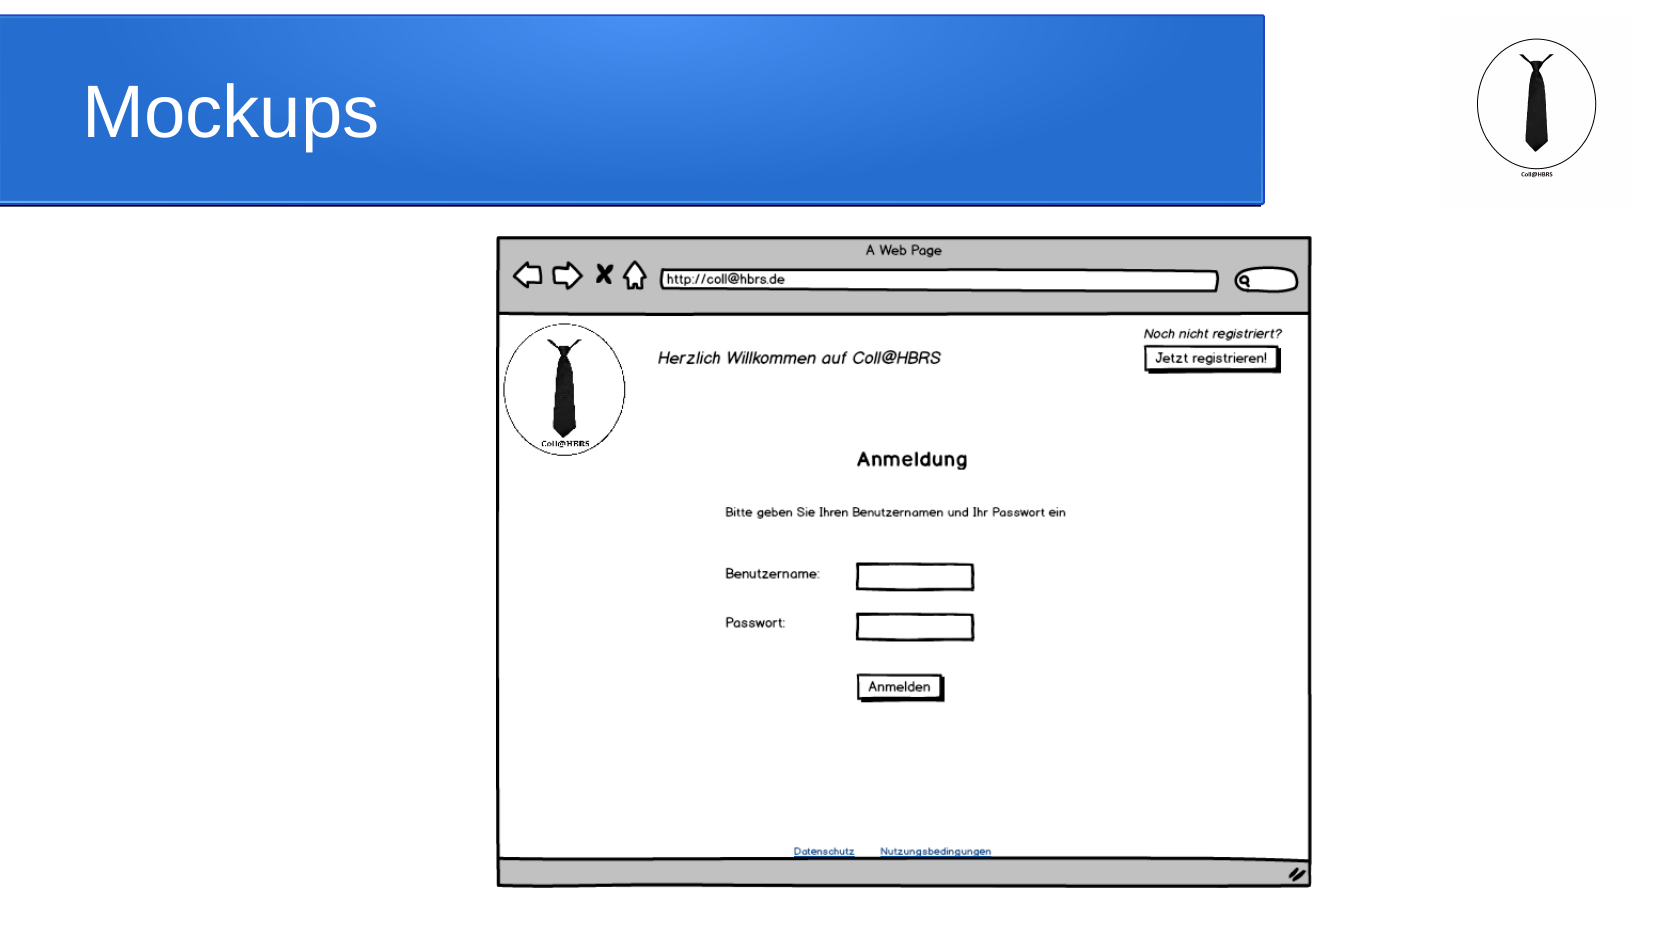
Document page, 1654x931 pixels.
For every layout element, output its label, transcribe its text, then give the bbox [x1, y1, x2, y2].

picture [496, 236, 1312, 889]
title Mockups [82, 35, 1235, 189]
picture [1439, 14, 1633, 207]
